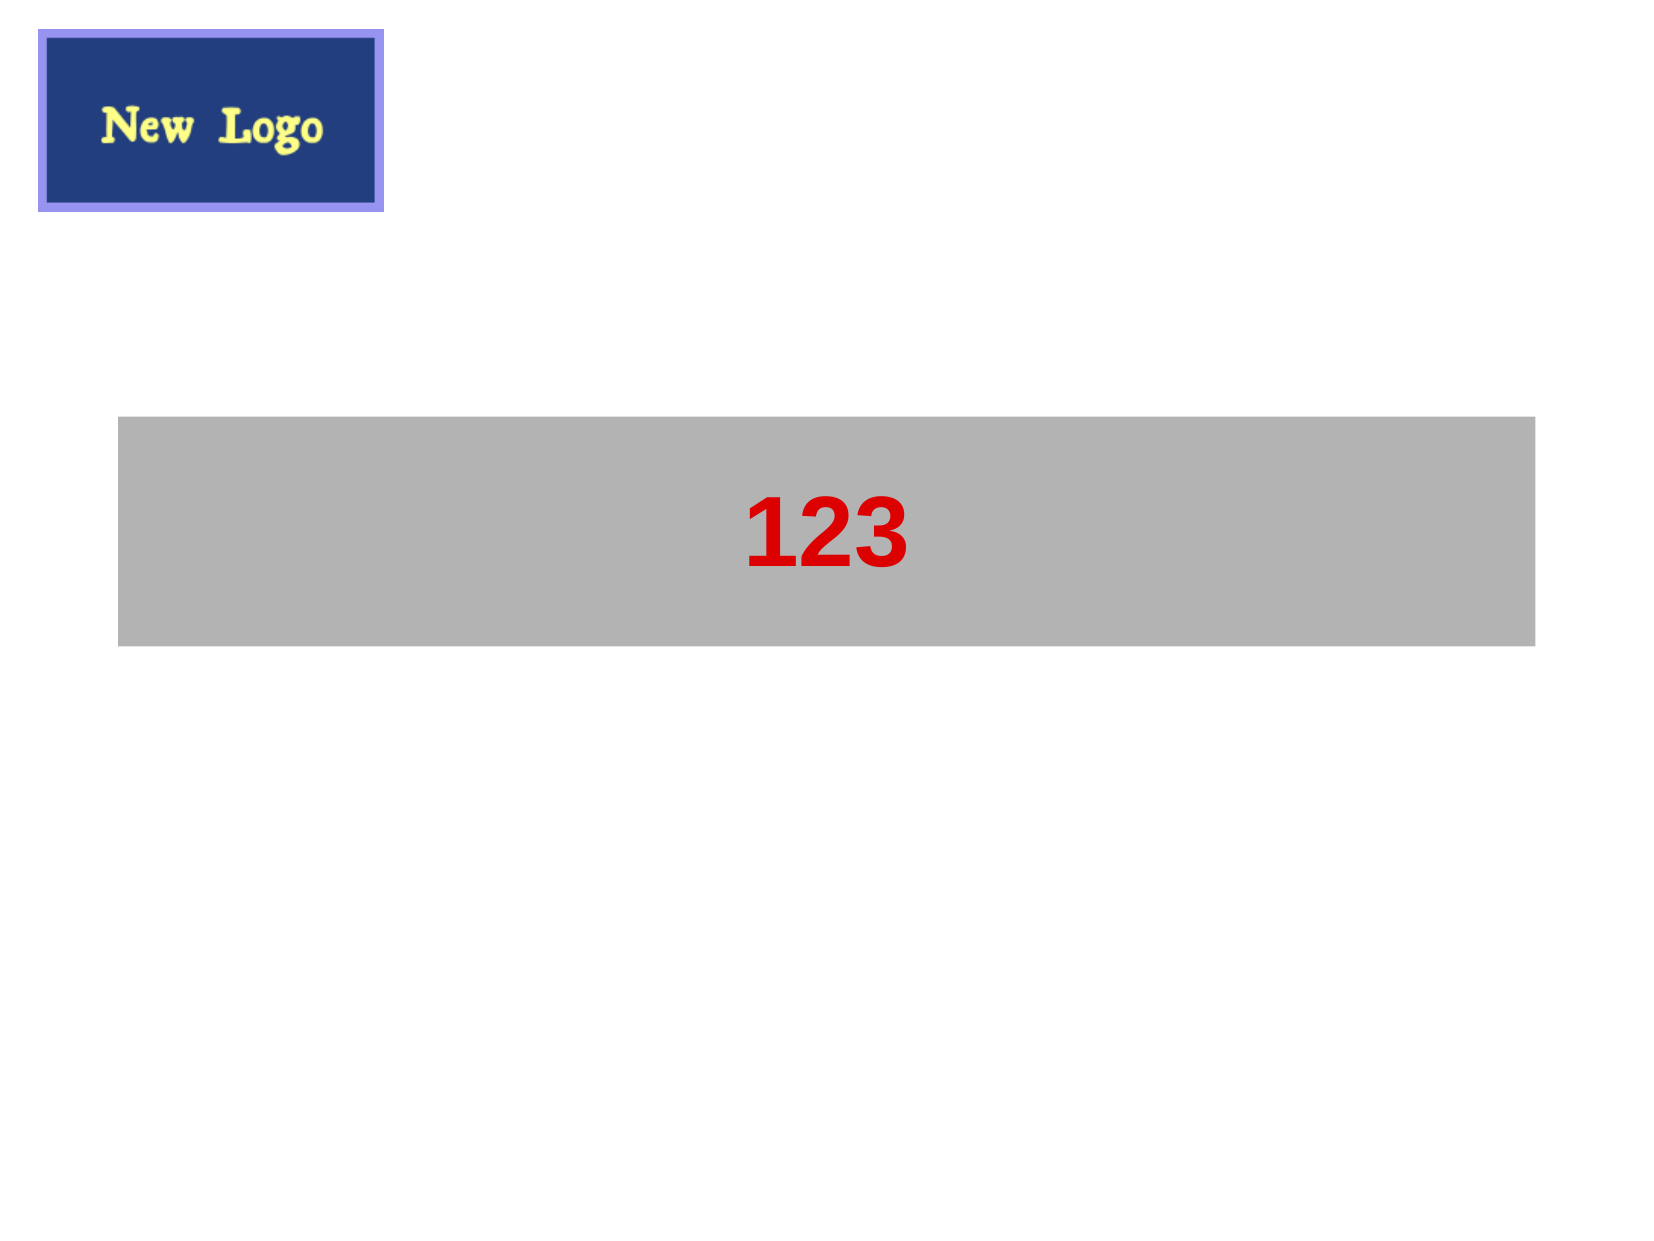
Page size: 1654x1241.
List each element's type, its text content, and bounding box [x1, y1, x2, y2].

picture [38, 29, 384, 212]
text_box 123 [118, 416, 1536, 647]
